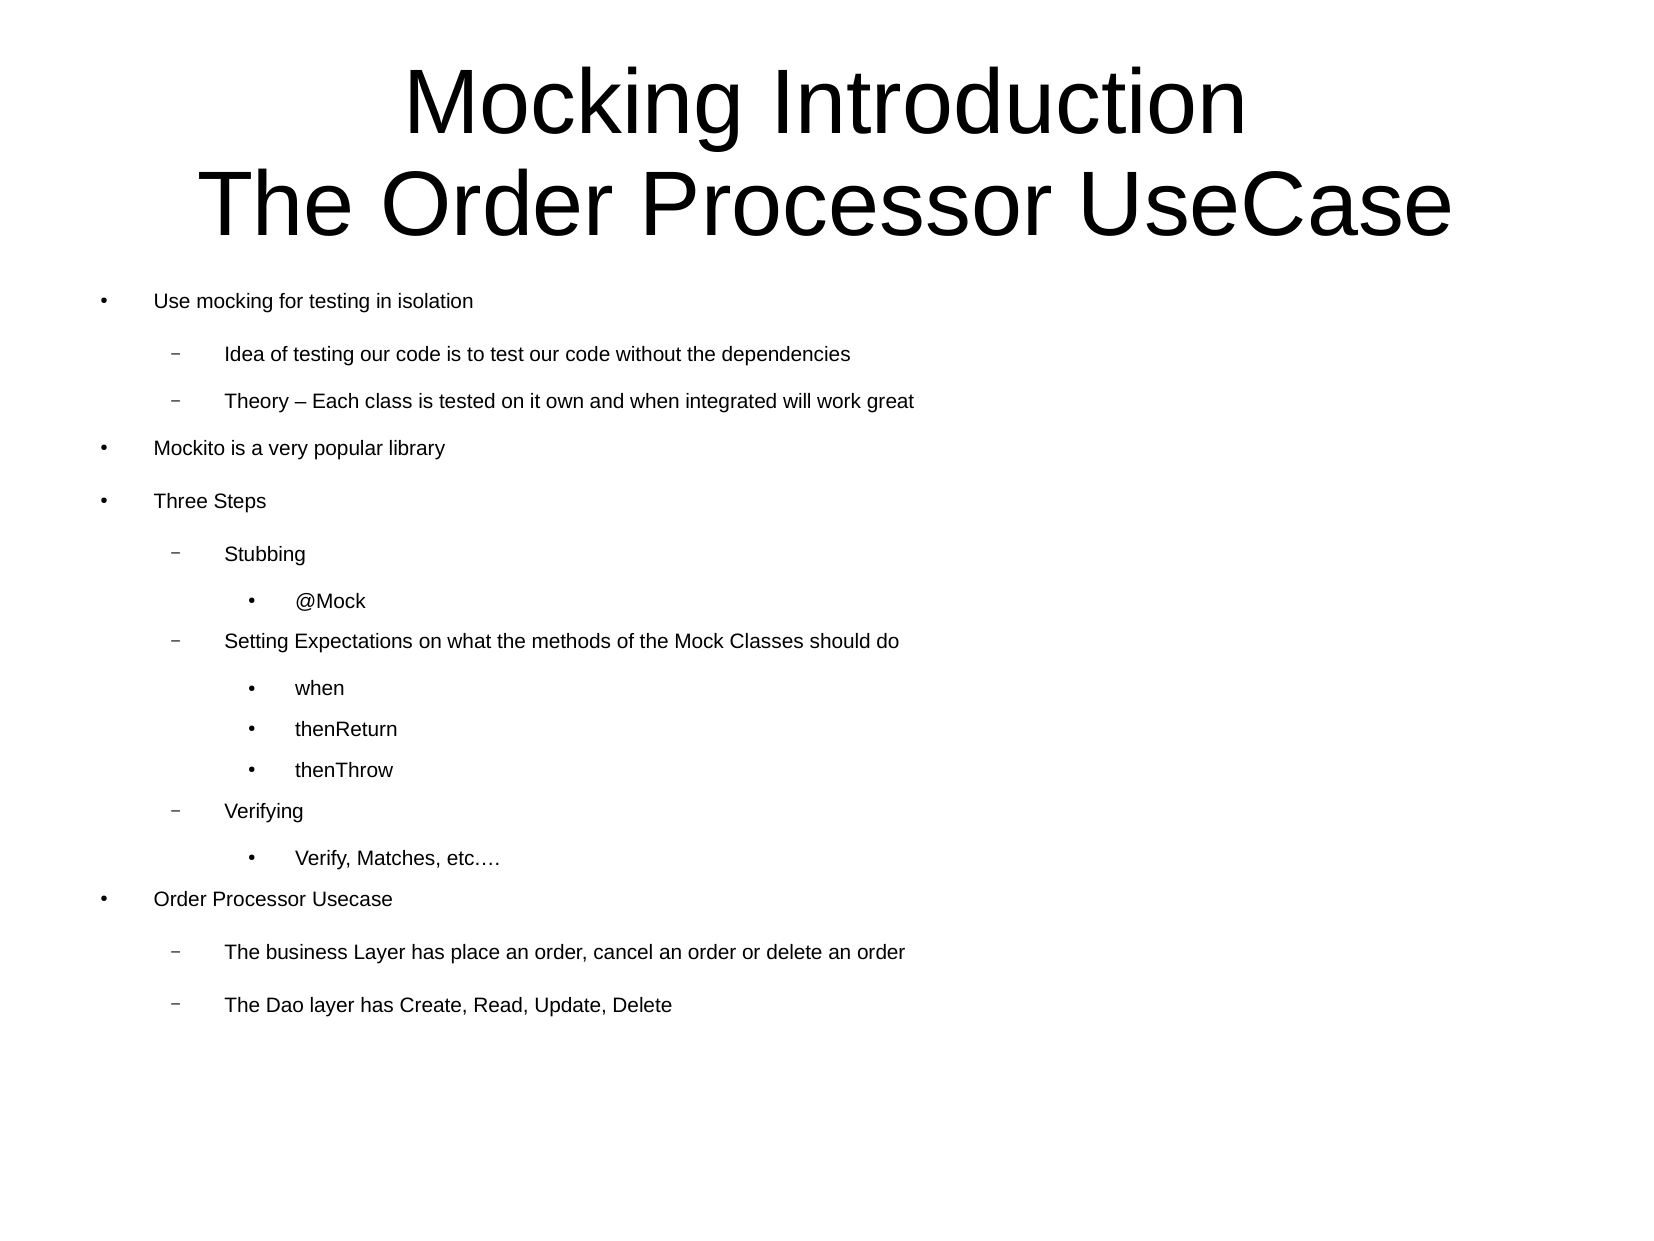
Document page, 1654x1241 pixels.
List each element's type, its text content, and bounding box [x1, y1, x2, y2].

list Use mocking for testing in isolation Idea of testing our code is to test our code without the dependencies Theory – Each class is tested on it own and when integrated will work great Mockito is a very popular library Three Steps Stubbing @Mock Setting Expectations on what the methods of the Mock Classes should do when thenReturn thenThrow Verifying Verify, Matches, etc.… Order Processor Usecase The business Layer has place an order, cancel an order or delete an order The Dao layer has Create, Read, Update, Delete [82, 290, 1571, 1216]
title Mocking Introduction The Order Processor UseCase [82, 49, 1571, 257]
